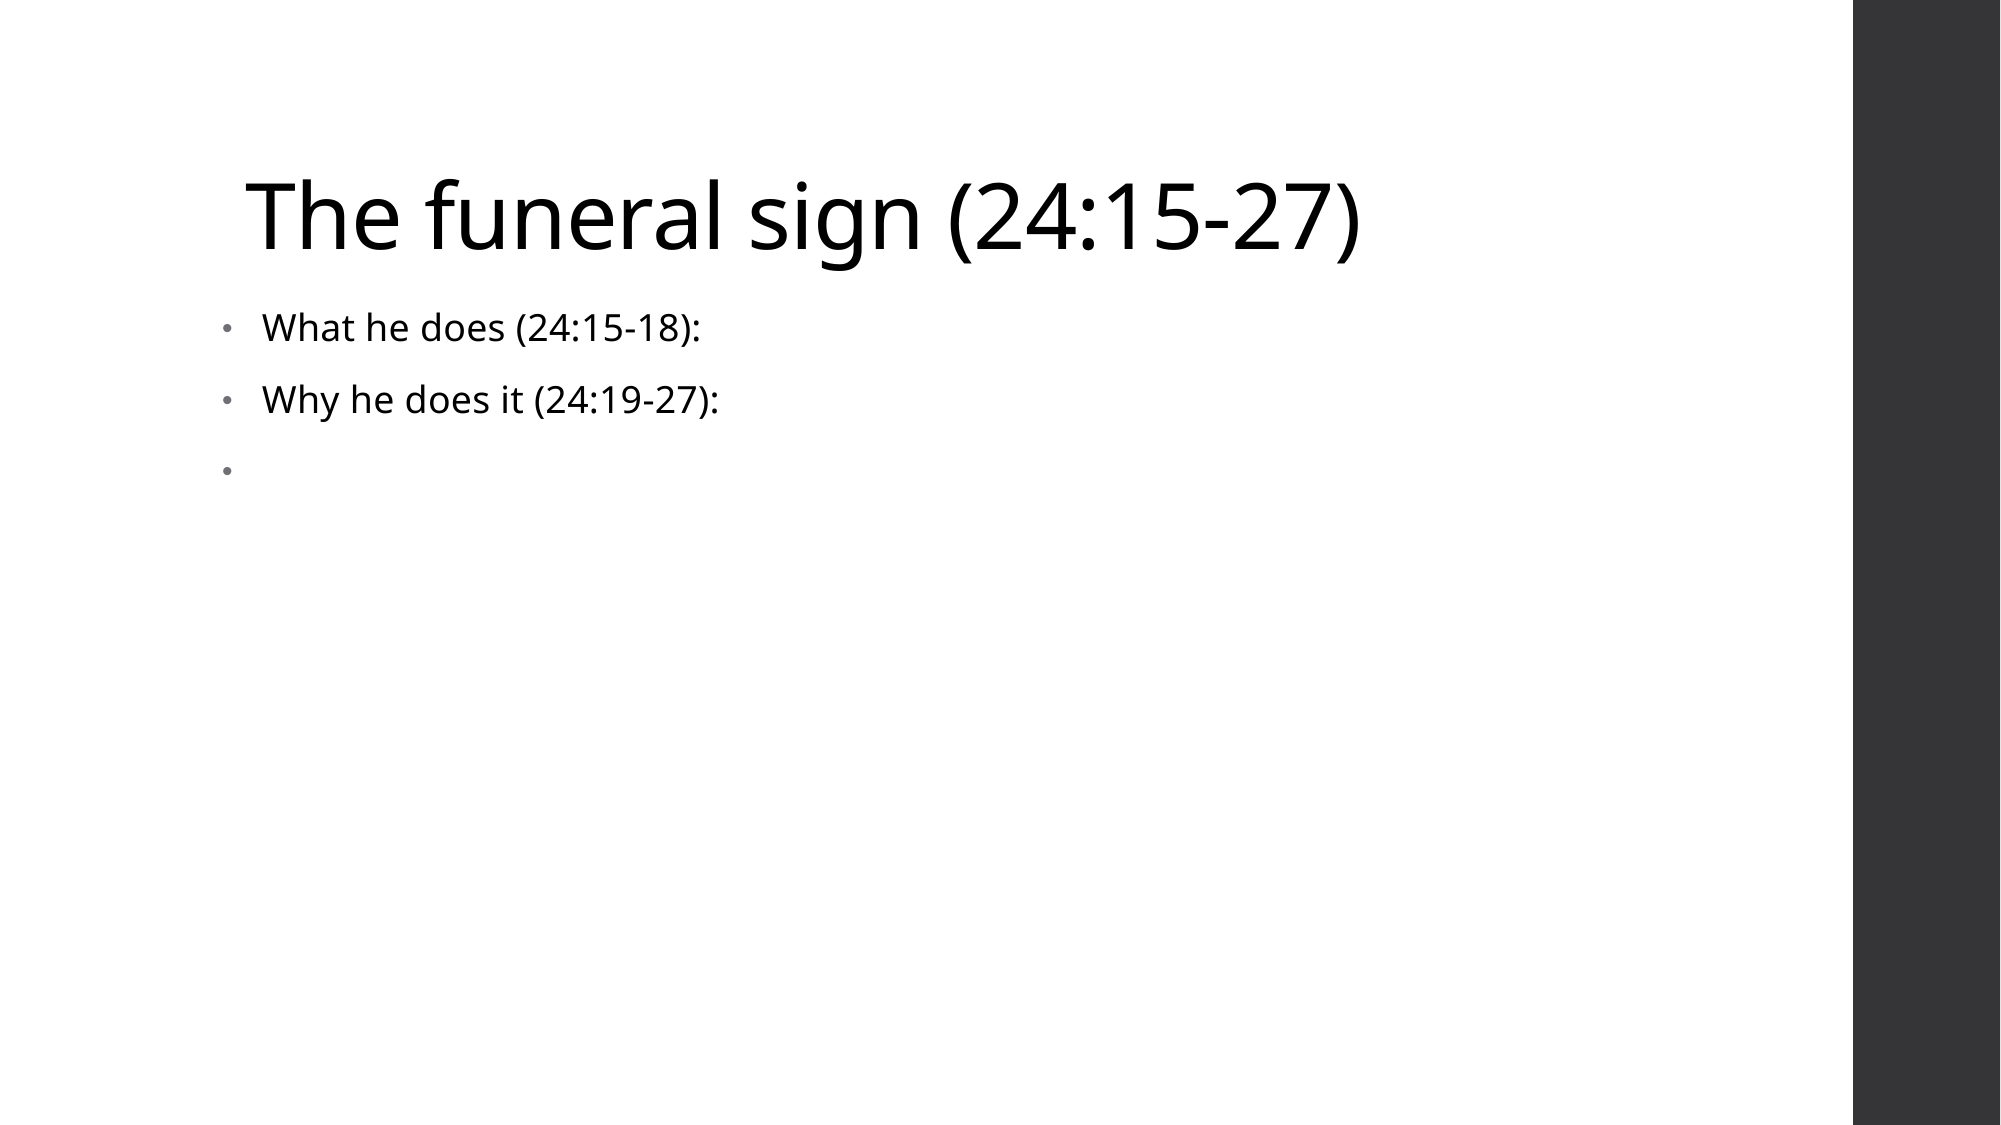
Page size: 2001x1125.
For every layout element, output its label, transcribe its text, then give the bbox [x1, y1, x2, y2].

title The funeral sign (24:15-27) [206, 60, 1797, 278]
list What he does (24:15-18): Why he does it (24:19-27): [206, 299, 1617, 1014]
